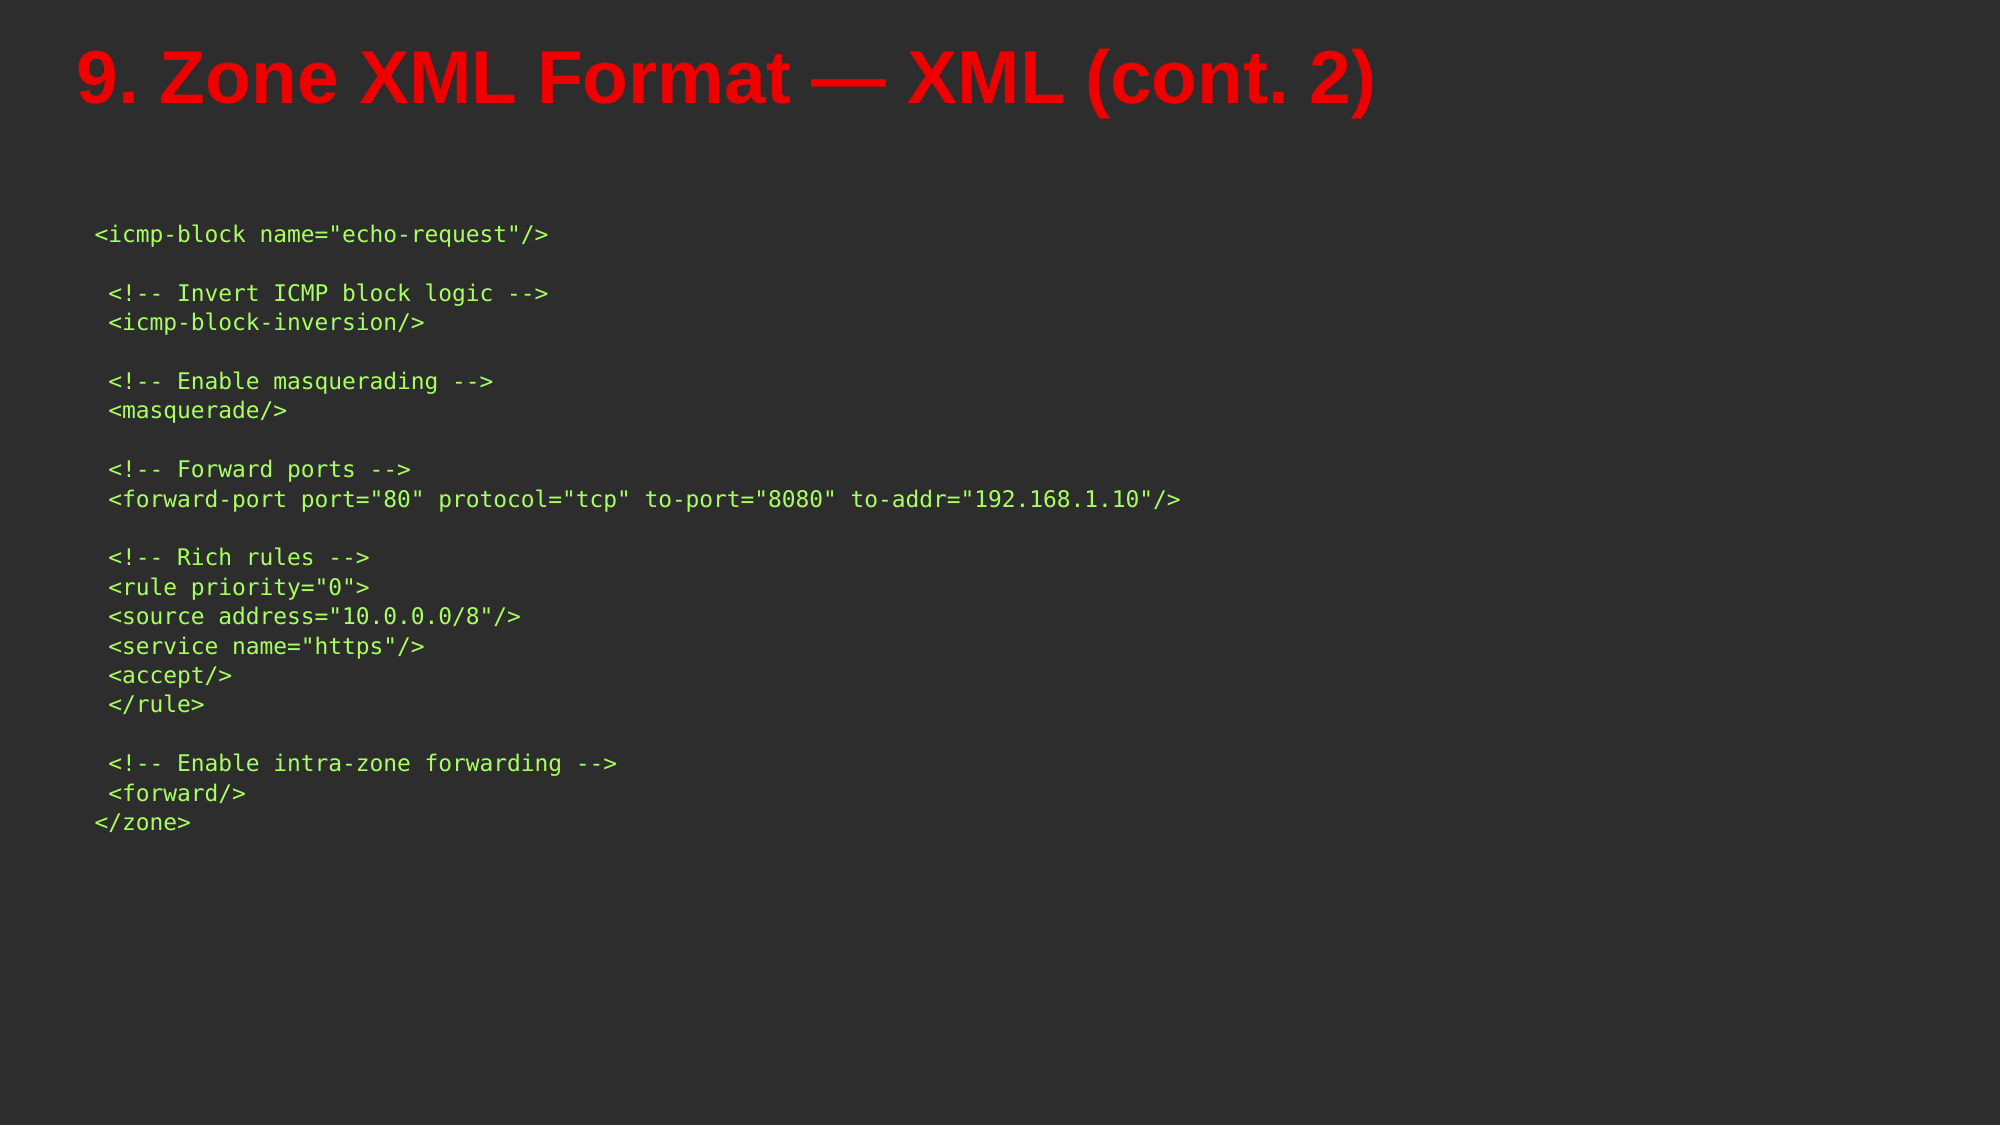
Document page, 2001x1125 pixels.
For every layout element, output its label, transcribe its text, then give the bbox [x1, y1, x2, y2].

text_box <icmp-block name="echo-request"/> <!-- Invert ICMP block logic --> <icmp-block-inversion/> <!-- Enable masquerading --> <masquerade/> <!-- Forward ports --> <forward-port port="80" protocol="tcp" to-port="8080" to-addr="192.168.1.10"/> <!-- Rich rules --> <rule priority="0"> <source address="10.0.0.0/8"/> <service name="https"/> <accept/> </rule> <!-- Enable intra-zone forwarding --> <forward/> </zone> [59, 194, 1942, 1093]
text_box 9. Zone XML Format — XML (cont. 2) [59, 23, 1942, 178]
